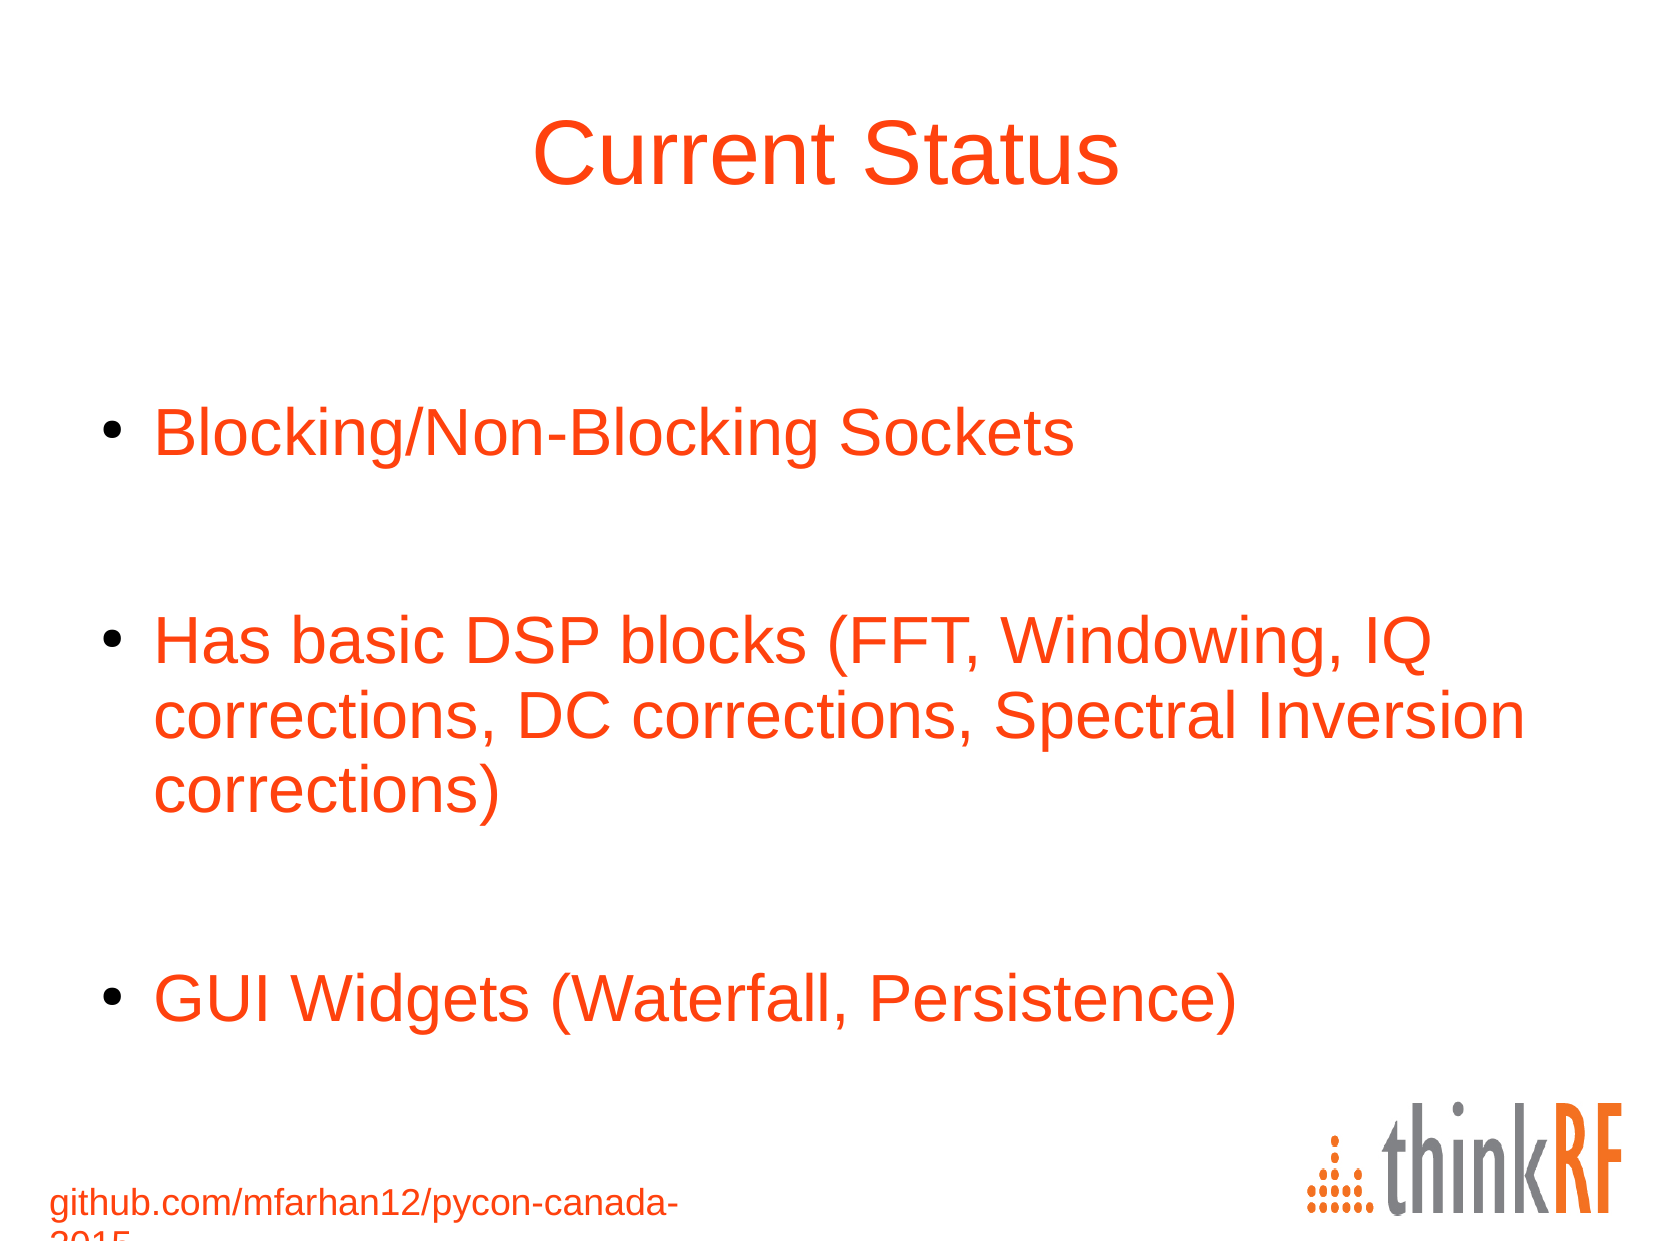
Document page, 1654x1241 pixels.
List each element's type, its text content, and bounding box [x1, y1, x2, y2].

list Blocking/Non-Blocking Sockets Has basic DSP blocks (FFT, Windowing, IQ corrections, DC corrections, Spectral Inversion corrections) GUI Widgets (Waterfall, Persistence) [82, 290, 1571, 1109]
title Current Status [82, 49, 1571, 257]
picture [1307, 1101, 1622, 1216]
